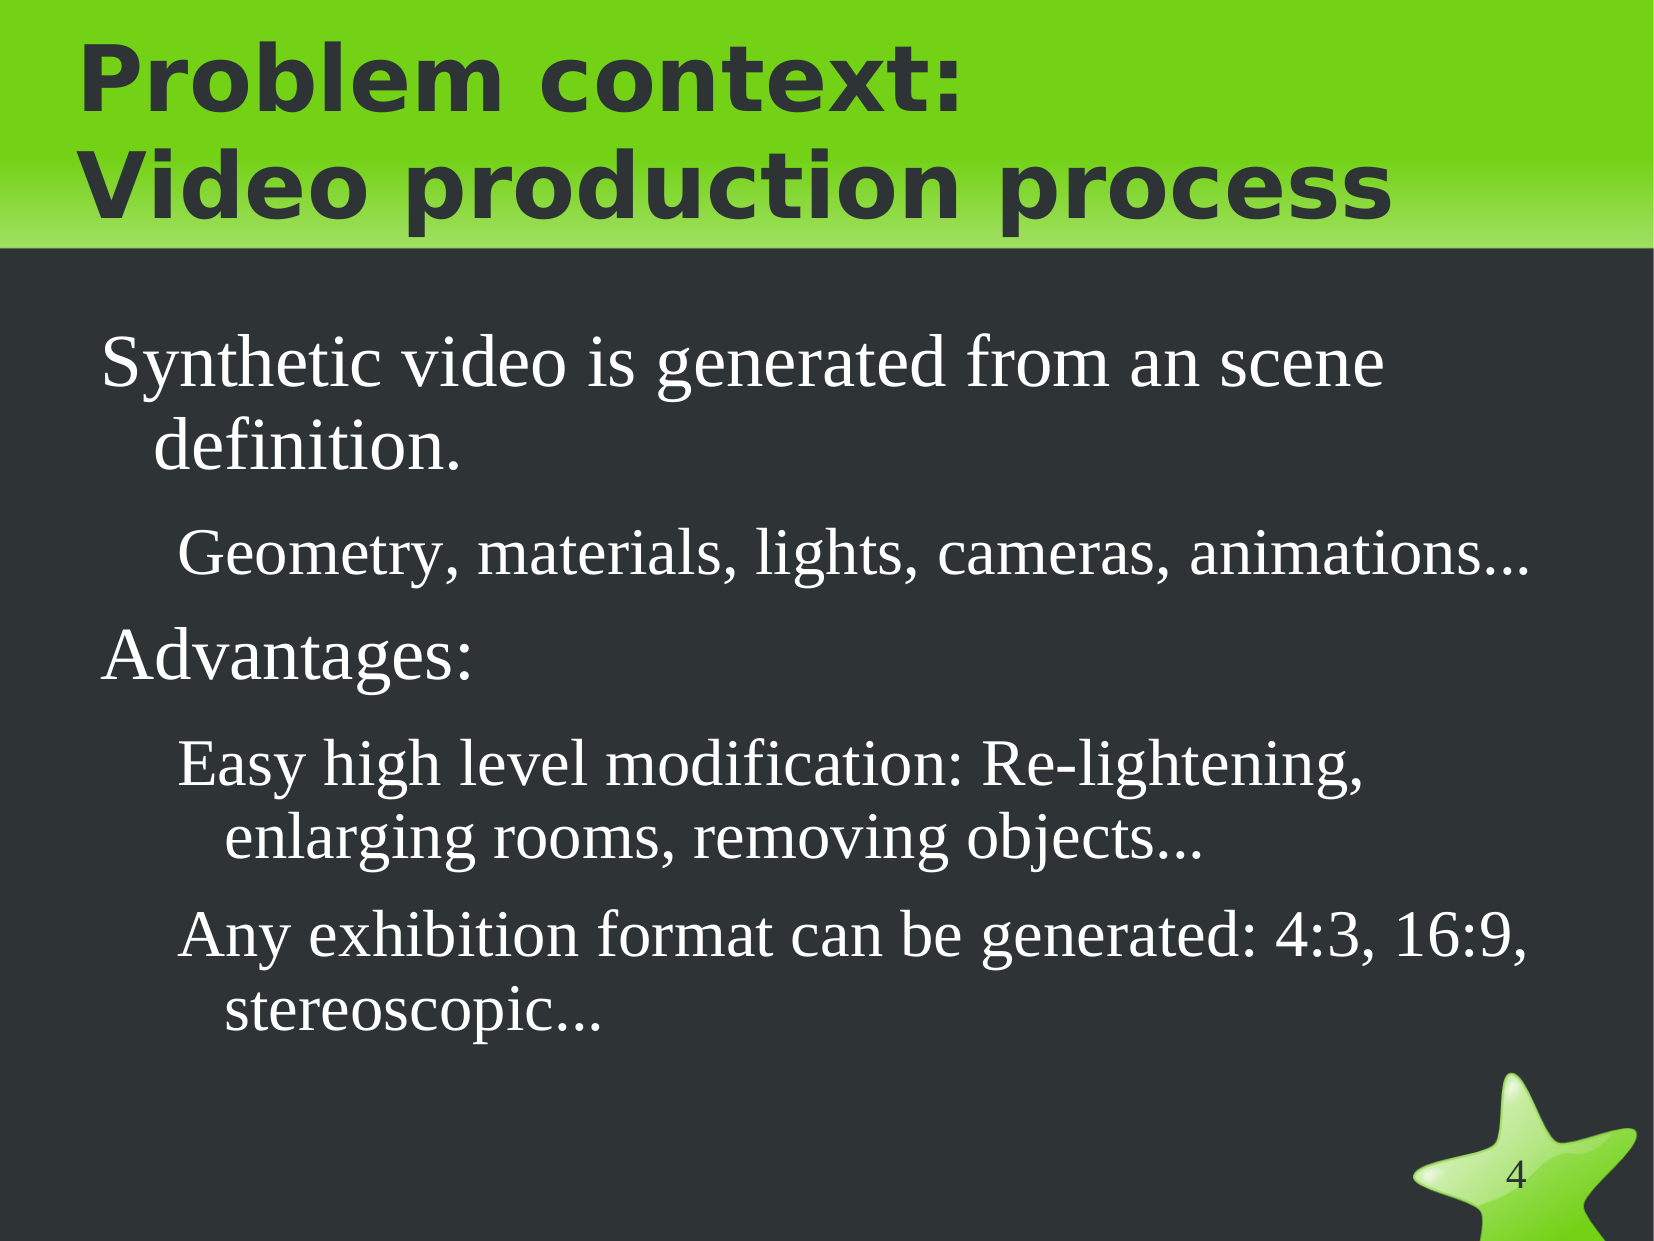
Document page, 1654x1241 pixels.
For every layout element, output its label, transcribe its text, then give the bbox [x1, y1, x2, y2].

title Problem context: Video production process [76, 25, 1565, 240]
picture [0, 0, 1654, 1241]
list Synthetic video is generated from an scene definition. Geometry, materials, lights, cameras, animations... Advantages: Easy high level modification: Re-lightening, enlarging rooms, removing objects... Any exhibition format can be generated: 4:3, 16:9, stereoscopic... [82, 319, 1571, 1184]
